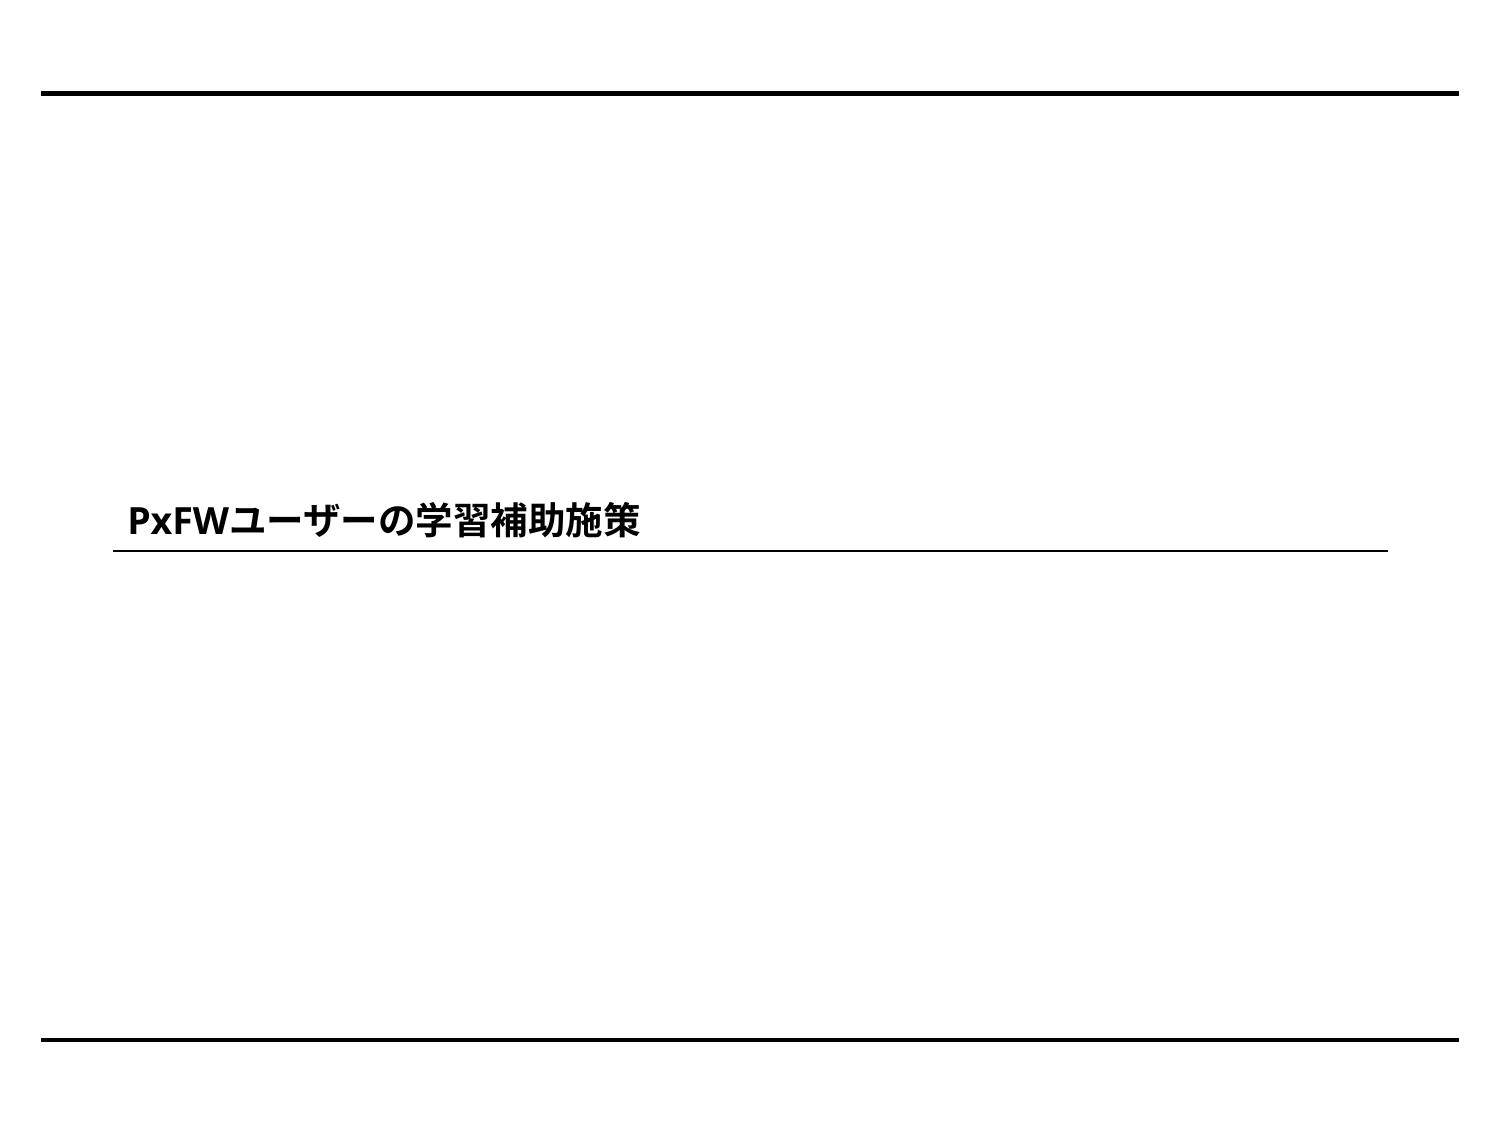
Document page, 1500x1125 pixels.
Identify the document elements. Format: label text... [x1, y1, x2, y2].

title PxFWユーザーの学習補助施策 [112, 482, 1388, 554]
